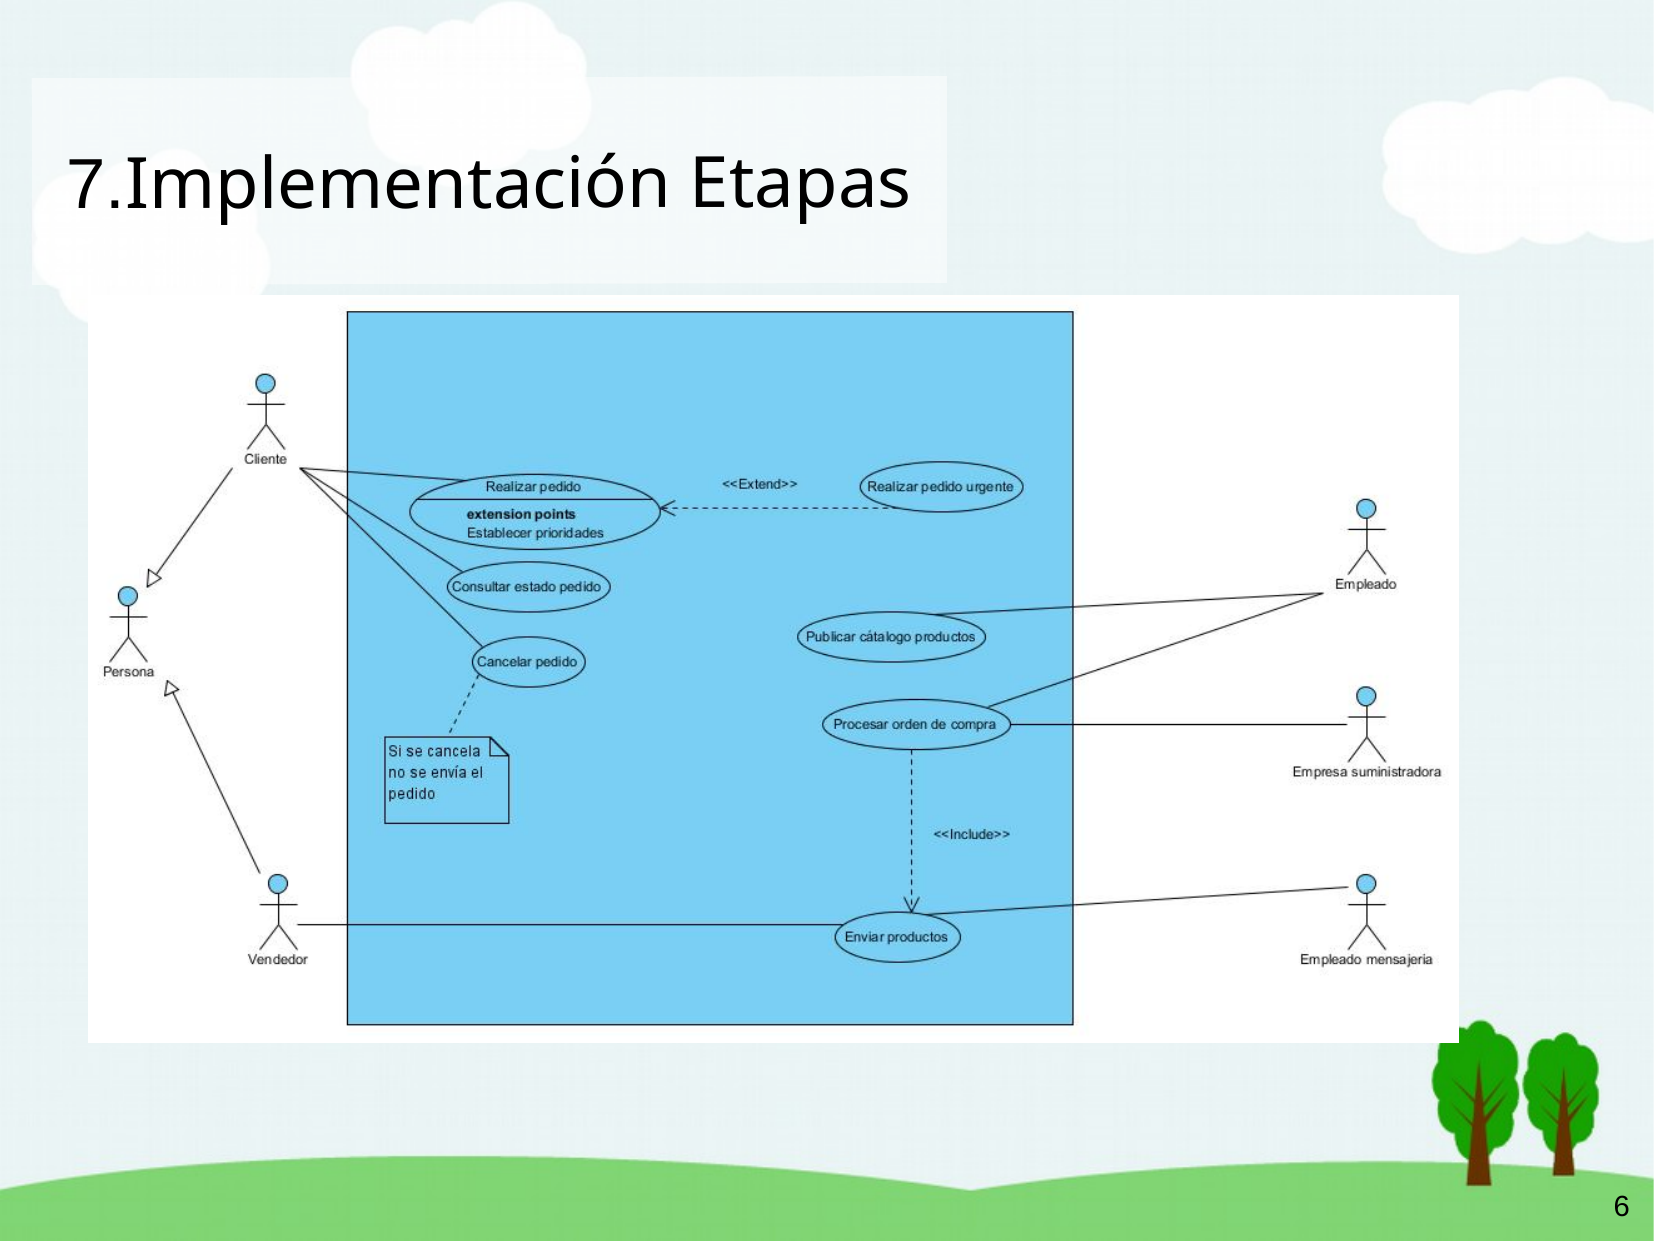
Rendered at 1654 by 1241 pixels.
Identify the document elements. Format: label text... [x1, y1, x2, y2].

title 7.Implementación Etapas [31, 76, 948, 285]
picture [0, 0, 1654, 1241]
